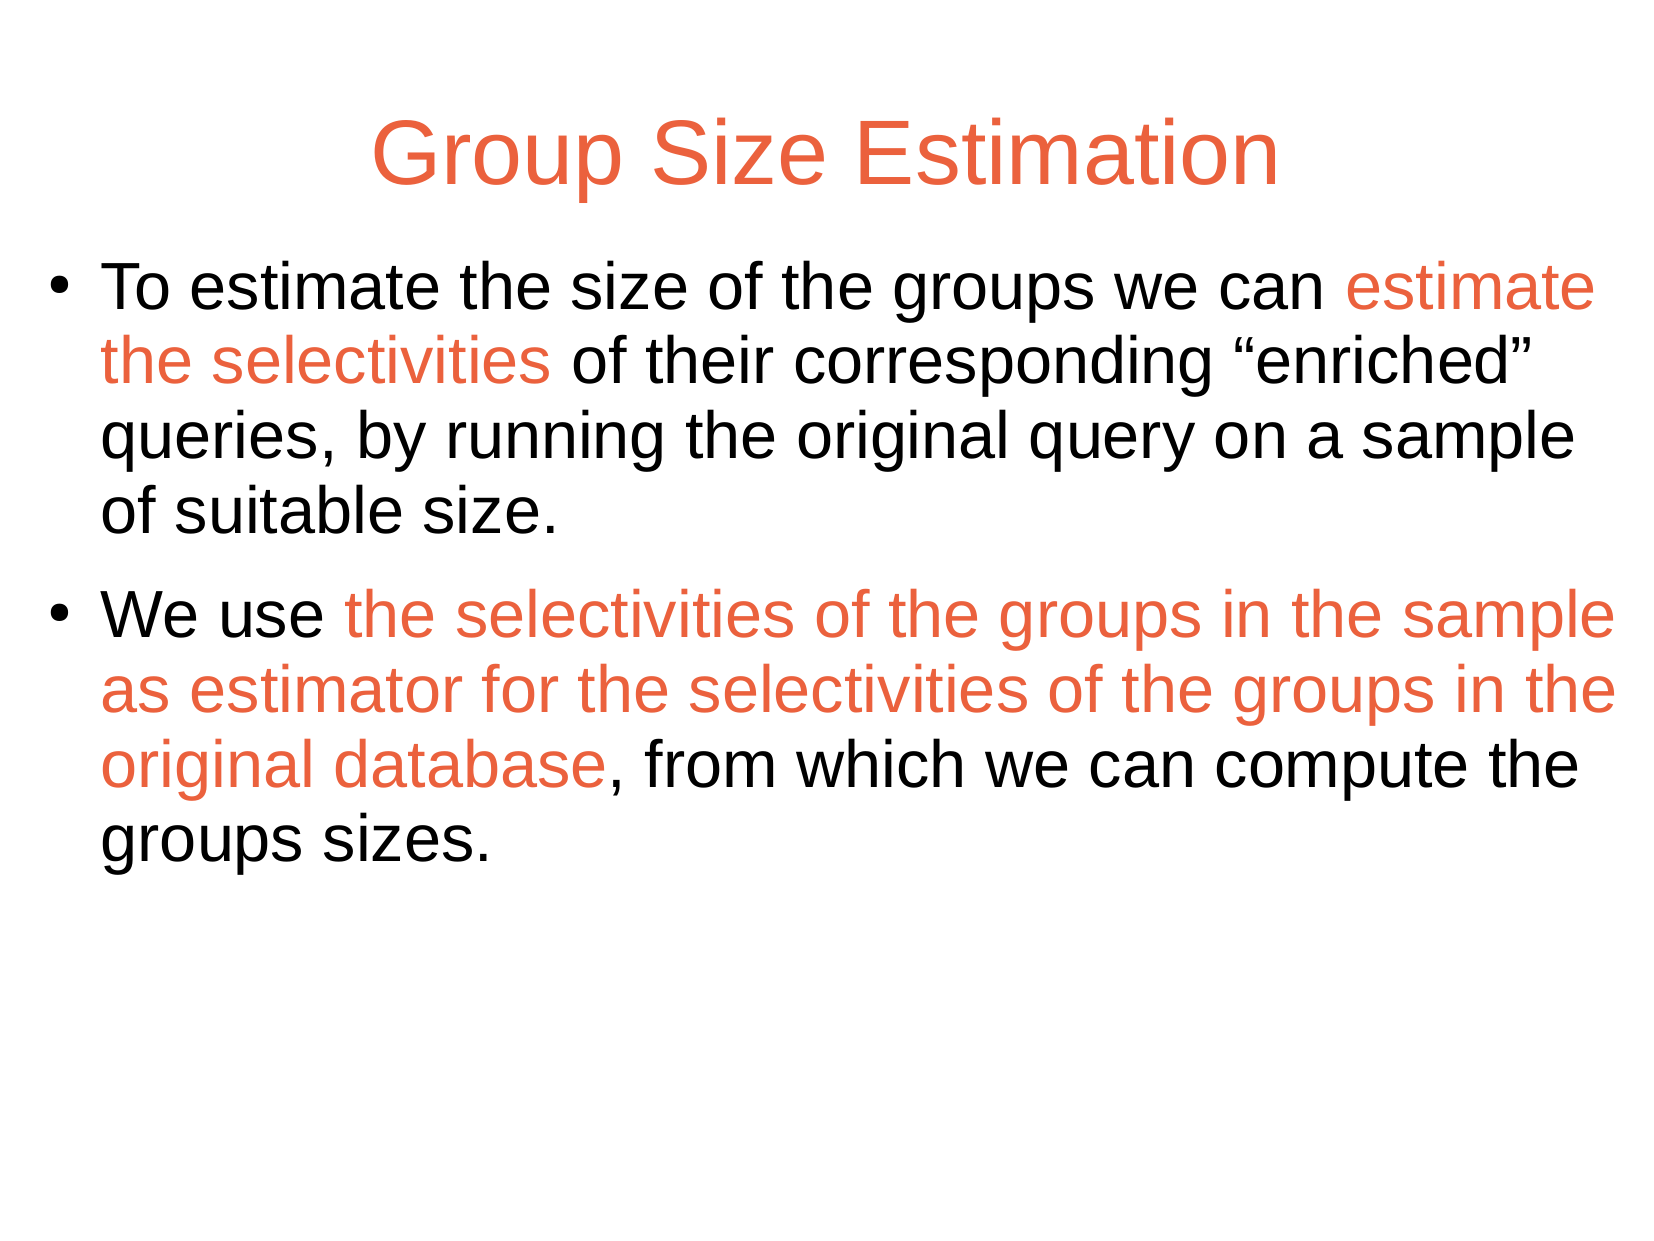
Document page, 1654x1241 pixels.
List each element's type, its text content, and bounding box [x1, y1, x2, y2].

title Group Size Estimation [82, 49, 1571, 248]
list To estimate the size of the groups we can estimate the selectivities of their corresponding “enriched” queries, by running the original query on a sample of suitable size. We use the selectivities of the groups in the sample as estimator for the selectivities of the groups in the original database, from which we can compute the groups sizes. [30, 248, 1636, 1209]
